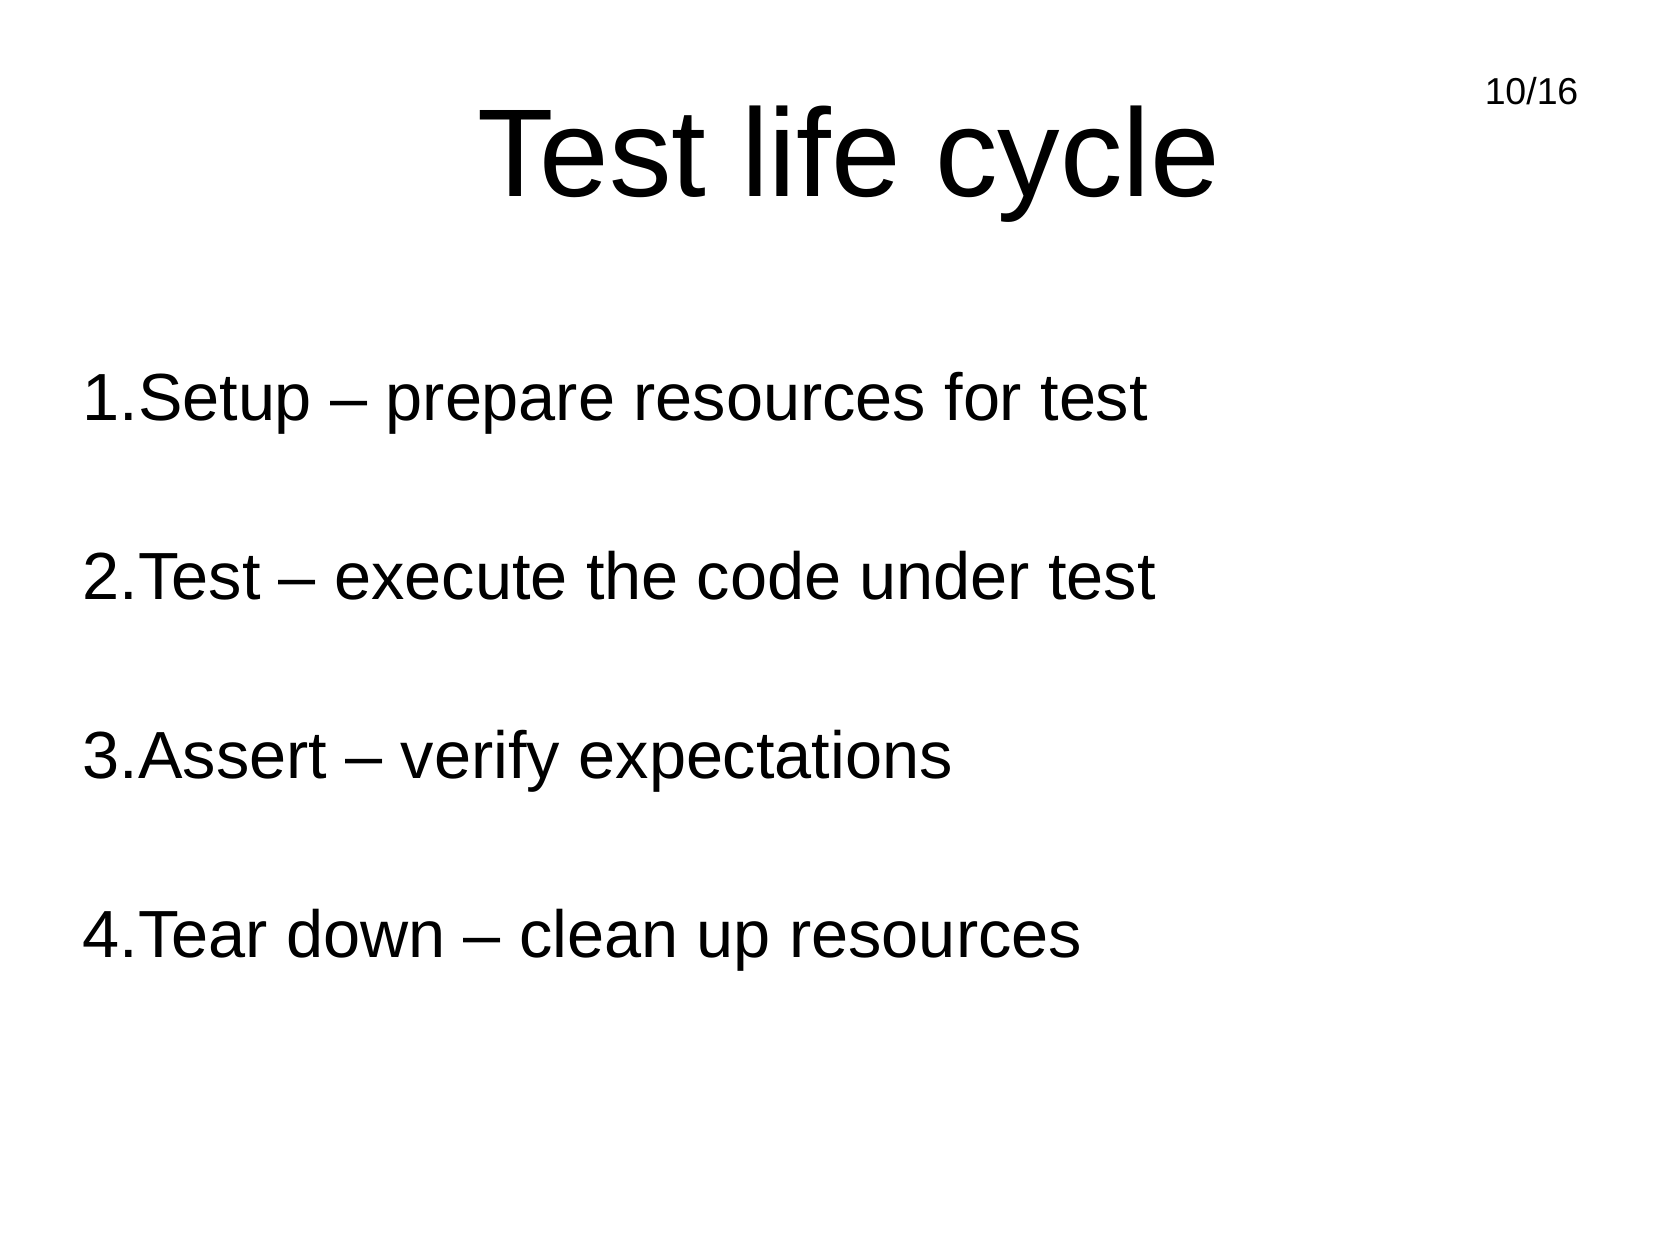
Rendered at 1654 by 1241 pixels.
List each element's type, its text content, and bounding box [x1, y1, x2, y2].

text_box <number>/16 [1470, 63, 1606, 162]
list Setup – prepare resources for test Test – execute the code under test Assert – verify expectations Tear down – clean up resources [82, 360, 1571, 1010]
title Test life cycle [82, 49, 1571, 257]
